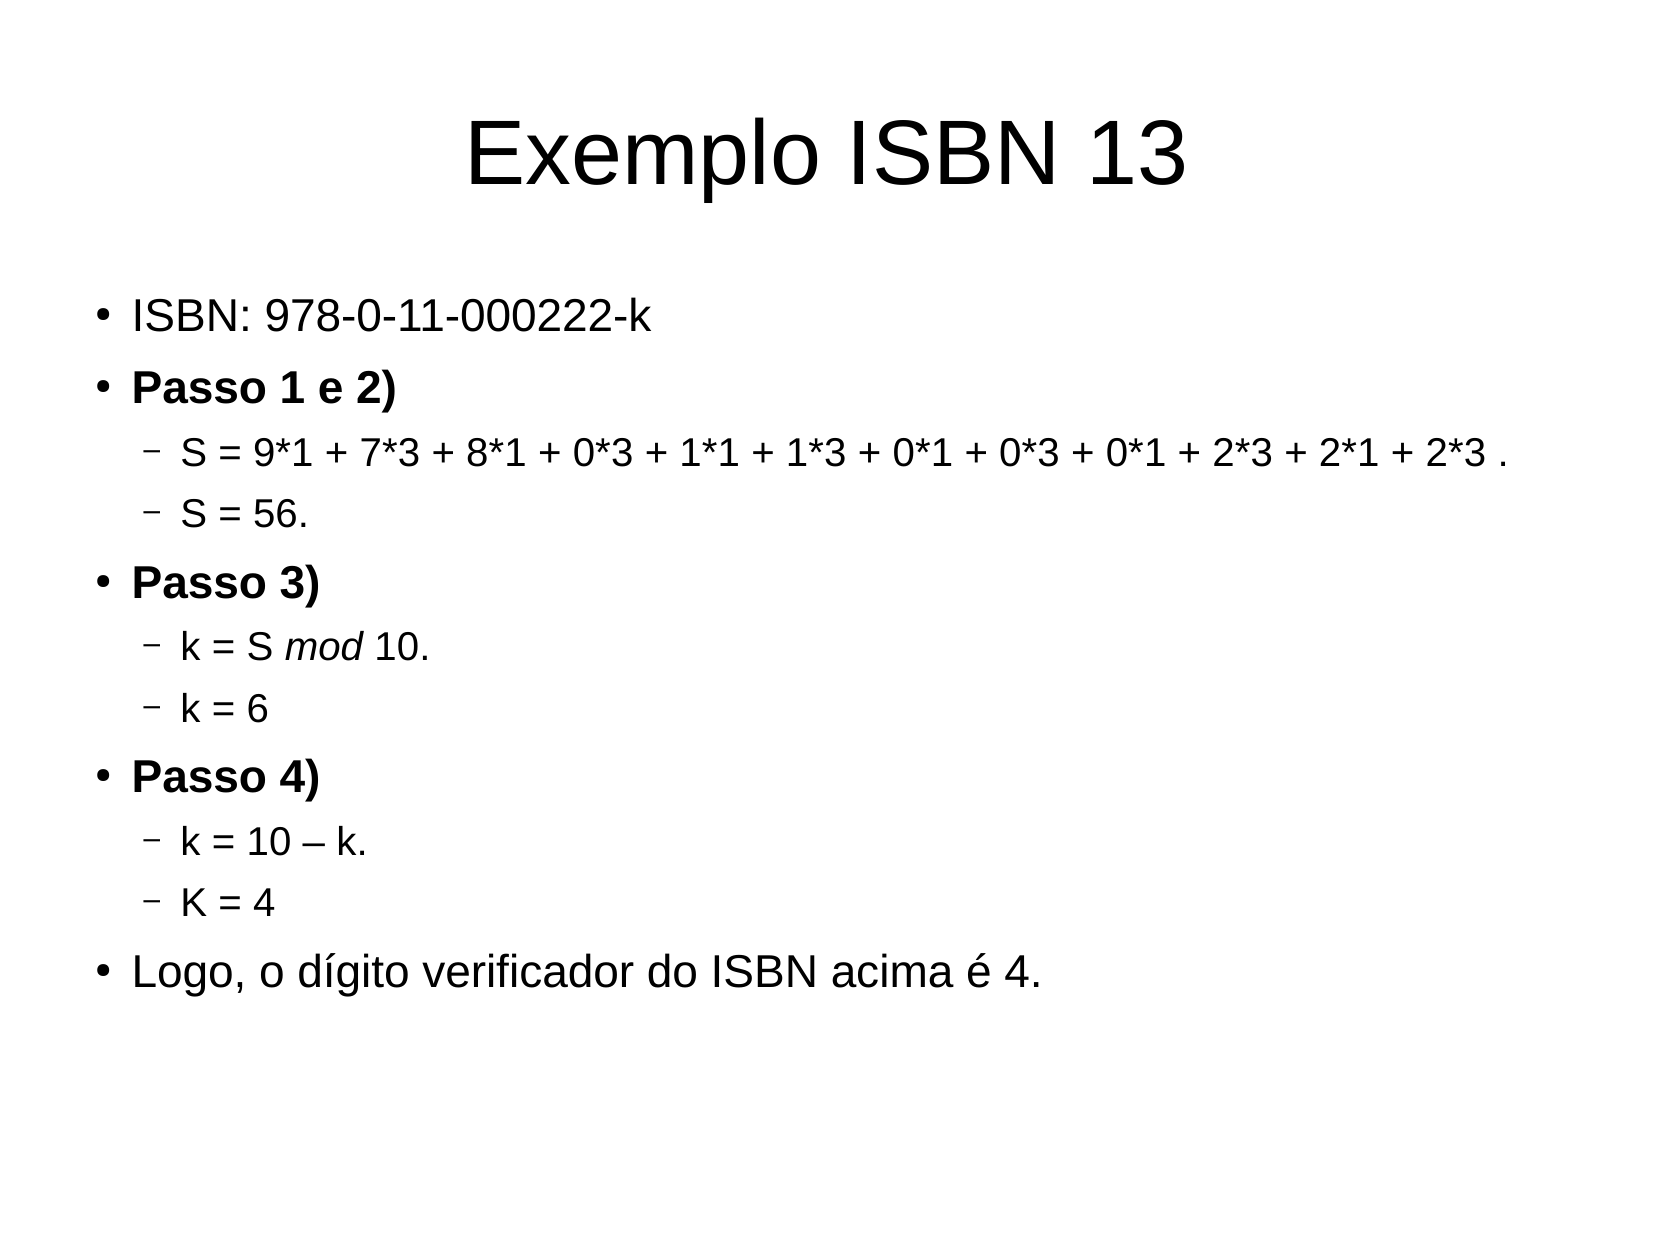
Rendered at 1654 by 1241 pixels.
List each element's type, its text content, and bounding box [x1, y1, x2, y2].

list ISBN: 978-0-11-000222-k Passo 1 e 2) S = 9*1 + 7*3 + 8*1 + 0*3 + 1*1 + 1*3 + 0*1 + 0*3 + 0*1 + 2*3 + 2*1 + 2*3 . S = 56. Passo 3) k = S mod 10. k = 6 Passo 4) k = 10 – k. K = 4 Logo, o dígito verificador do ISBN acima é 4. [82, 290, 1571, 1010]
title Exemplo ISBN 13 [82, 49, 1571, 257]
